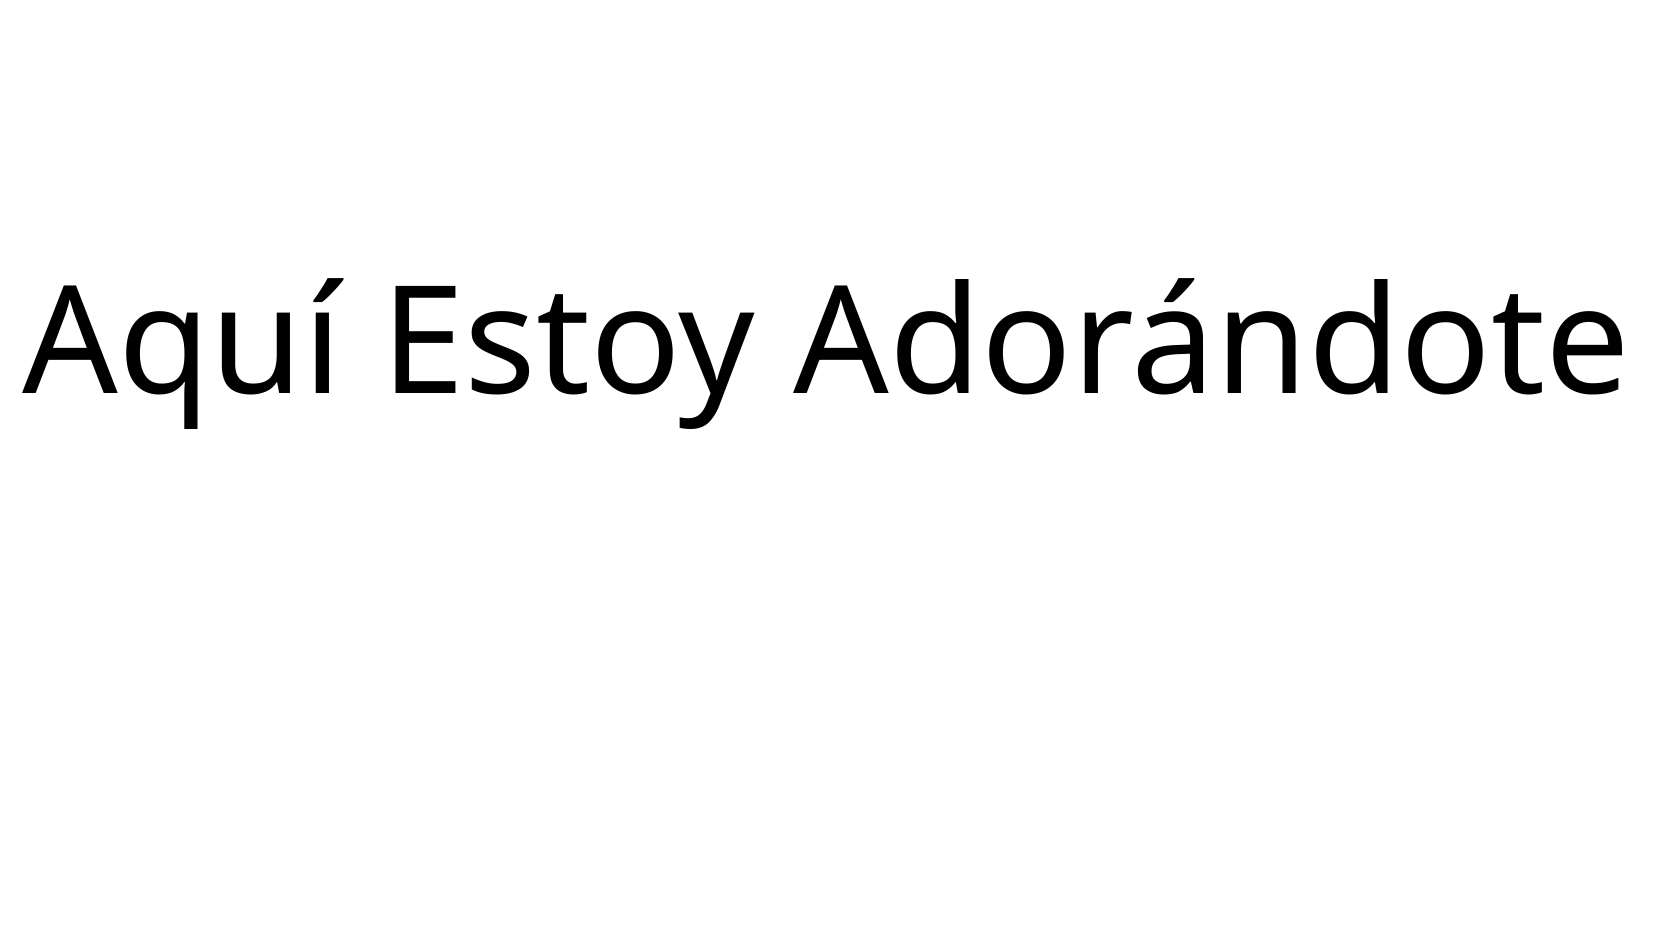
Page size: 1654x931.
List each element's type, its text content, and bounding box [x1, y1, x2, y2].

title Aquí Estoy Adorándote [0, 124, 1654, 548]
